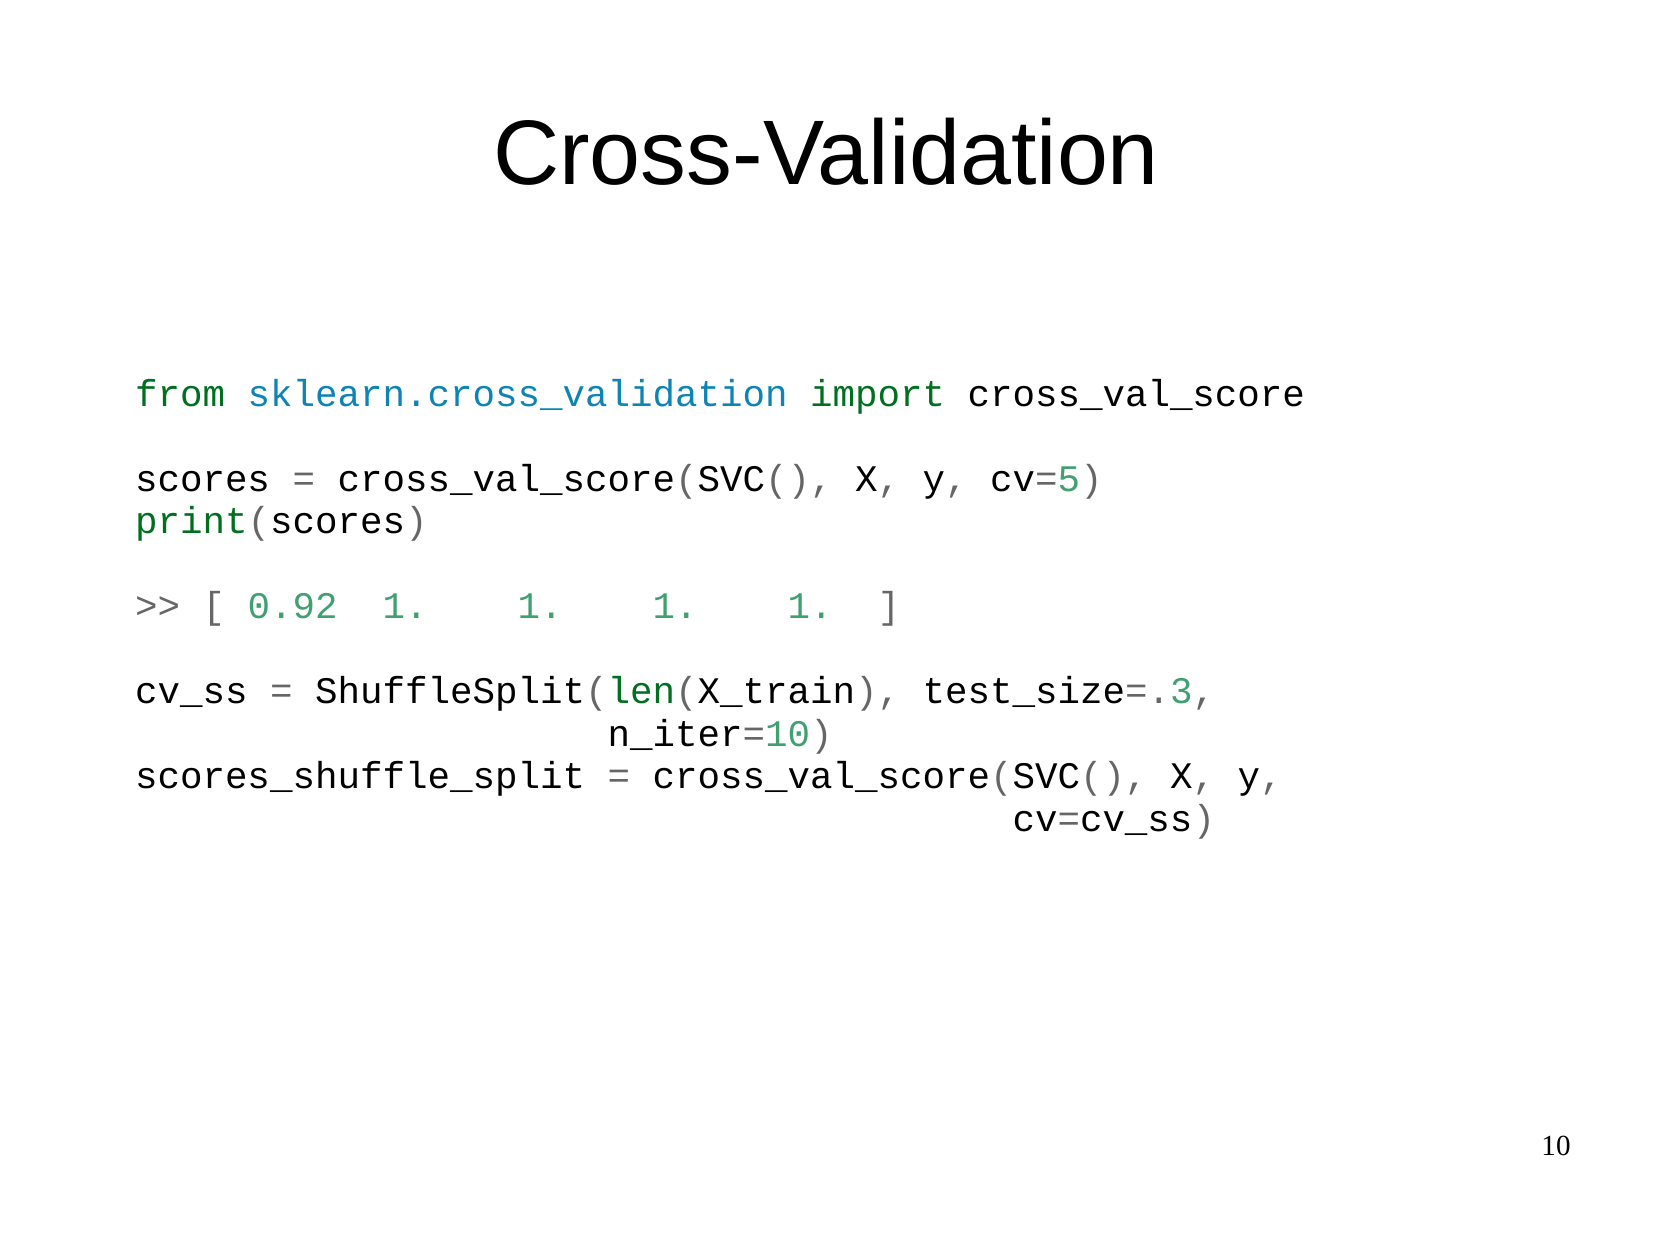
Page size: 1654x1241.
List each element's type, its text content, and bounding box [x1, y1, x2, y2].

title Cross-Validation [82, 49, 1571, 257]
text_box from sklearn.cross_validation import cross_val_score scores = cross_val_score(SVC(), X, y, cv=5) print(scores) >> [ 0.92 1. 1. 1. 1. ] cv_ss = ShuffleSplit(len(X_train), test_size=.3, n_iter=10) scores_shuffle_split = cross_val_score(SVC(), X, y, cv=cv_ss) [135, 375, 1411, 931]
